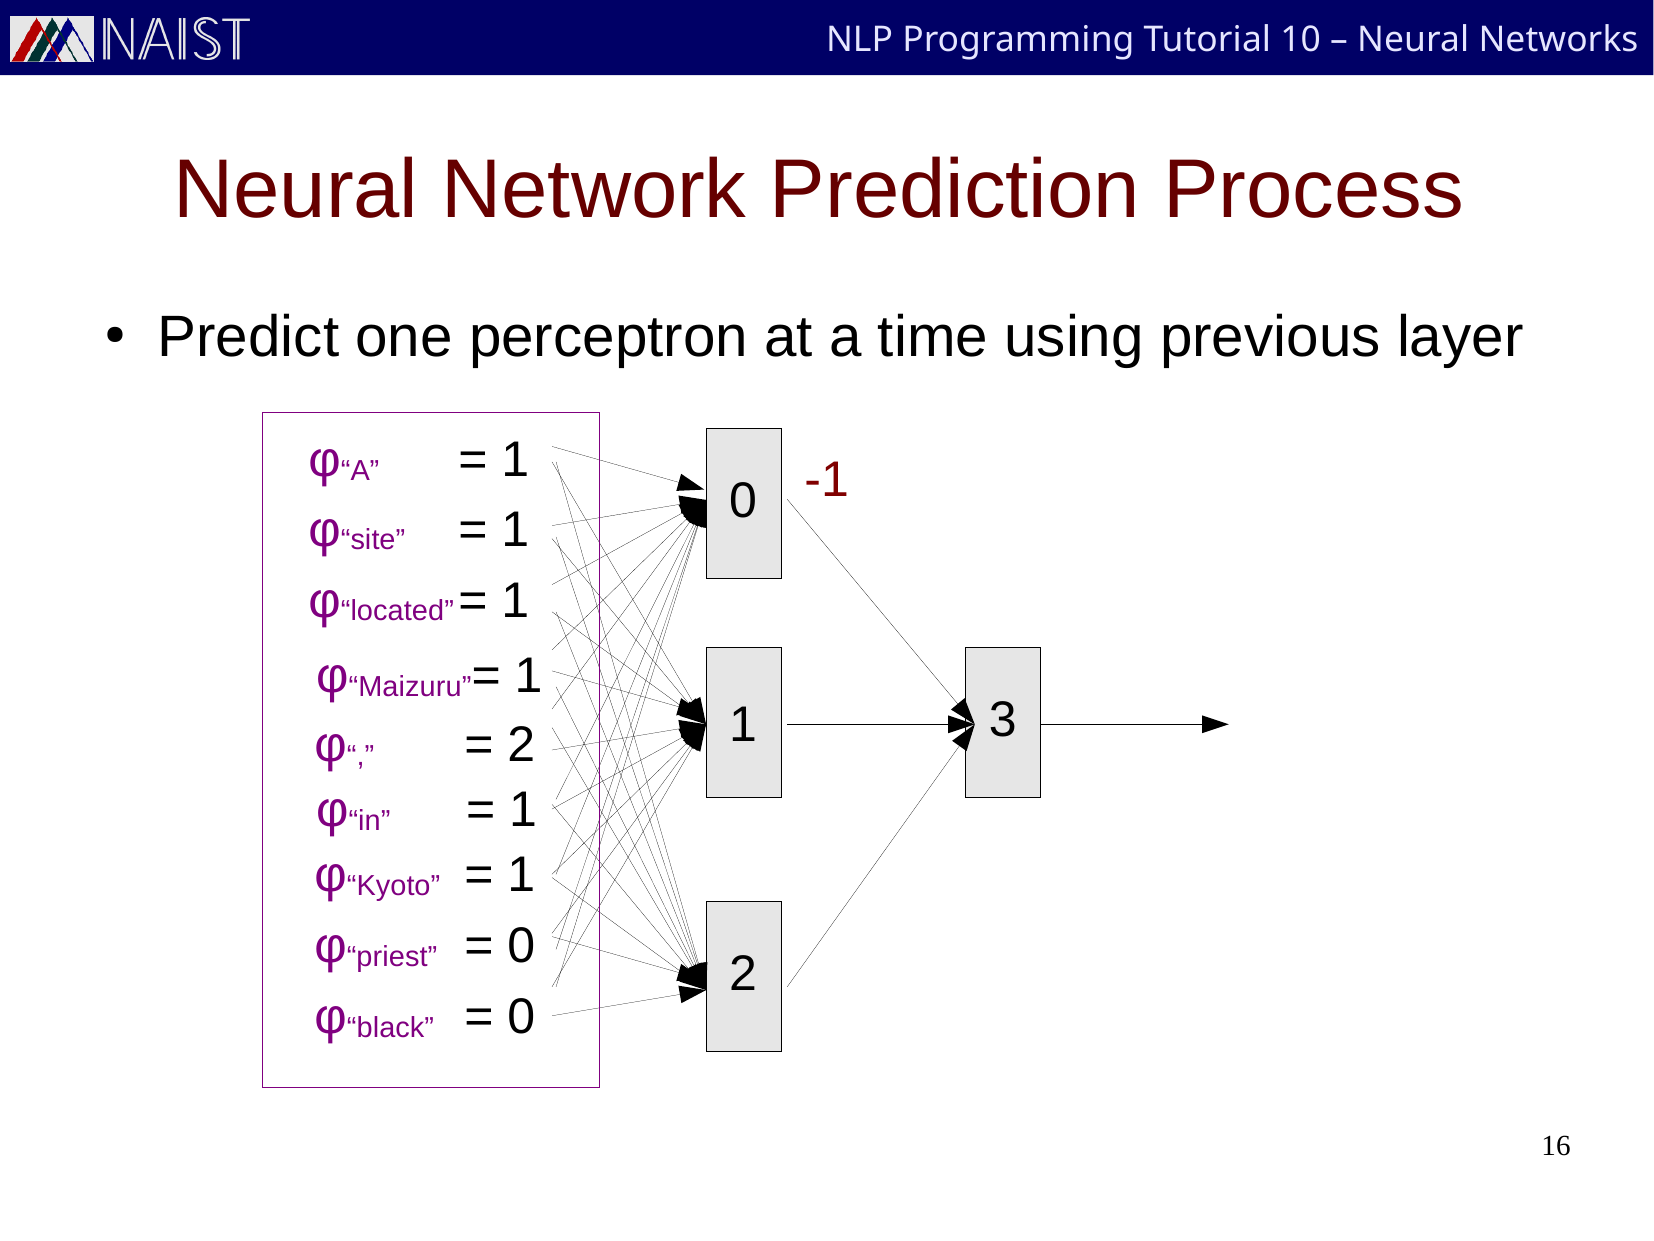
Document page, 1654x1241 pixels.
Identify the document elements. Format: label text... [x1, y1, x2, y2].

text_box [706, 647, 782, 798]
text_box φ“in” = 1 [301, 774, 552, 862]
list Predict one perceptron at a time using previous layer [86, 303, 1576, 417]
text_box φ“A” = 1 [293, 424, 545, 493]
text_box φ“Kyoto” = 1 [299, 839, 551, 910]
list Predict one perceptron at a time using previous layer [263, 413, 599, 417]
text_box 2 [714, 937, 772, 1008]
text_box φ“black” = 0 [299, 980, 551, 1069]
text_box [965, 647, 1041, 798]
title Neural Network Prediction Process [75, 92, 1564, 285]
text_box φ“priest” = 0 [299, 910, 551, 980]
text_box 0 [714, 464, 772, 536]
text_box [706, 901, 782, 1052]
text_box [706, 428, 782, 579]
picture [10, 16, 94, 62]
picture [102, 17, 251, 60]
text_box 1 [714, 689, 772, 760]
text_box φ“Maizuru”= 1 [301, 639, 558, 727]
text_box φ“,” = 2 [299, 708, 551, 797]
text_box -1 [789, 443, 864, 515]
text_box φ“site” = 1 [293, 493, 545, 564]
text_box φ“located” = 1 [293, 564, 545, 652]
text_box 3 [974, 683, 1032, 755]
